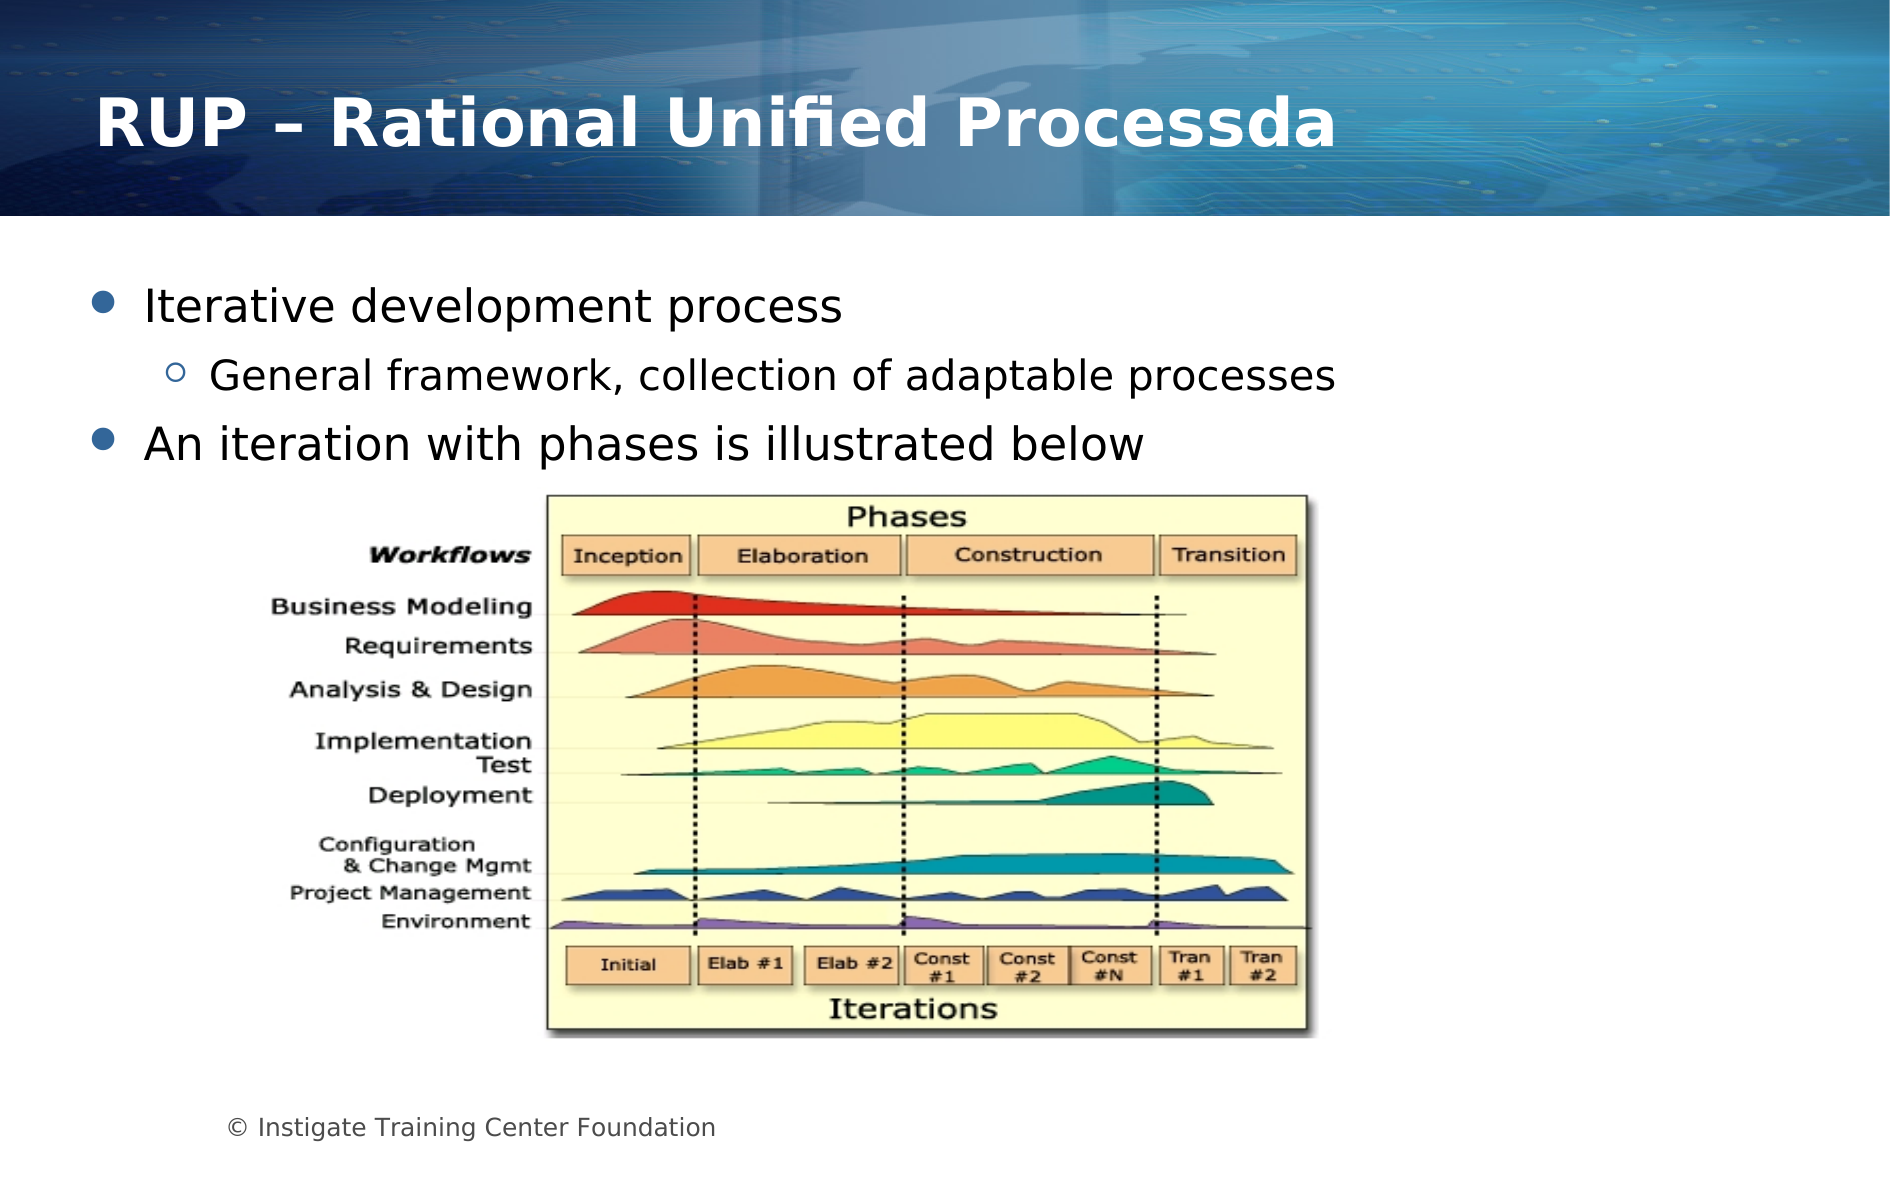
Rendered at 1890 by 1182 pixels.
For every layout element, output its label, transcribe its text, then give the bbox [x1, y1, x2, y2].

title RUP – Rational Unified Processda [94, 47, 1793, 217]
picture [262, 487, 1351, 1051]
list Iterative development process General framework, collection of adaptable processes An iteration with phases is illustrated below [88, 280, 1838, 1106]
picture [0, 0, 1890, 216]
